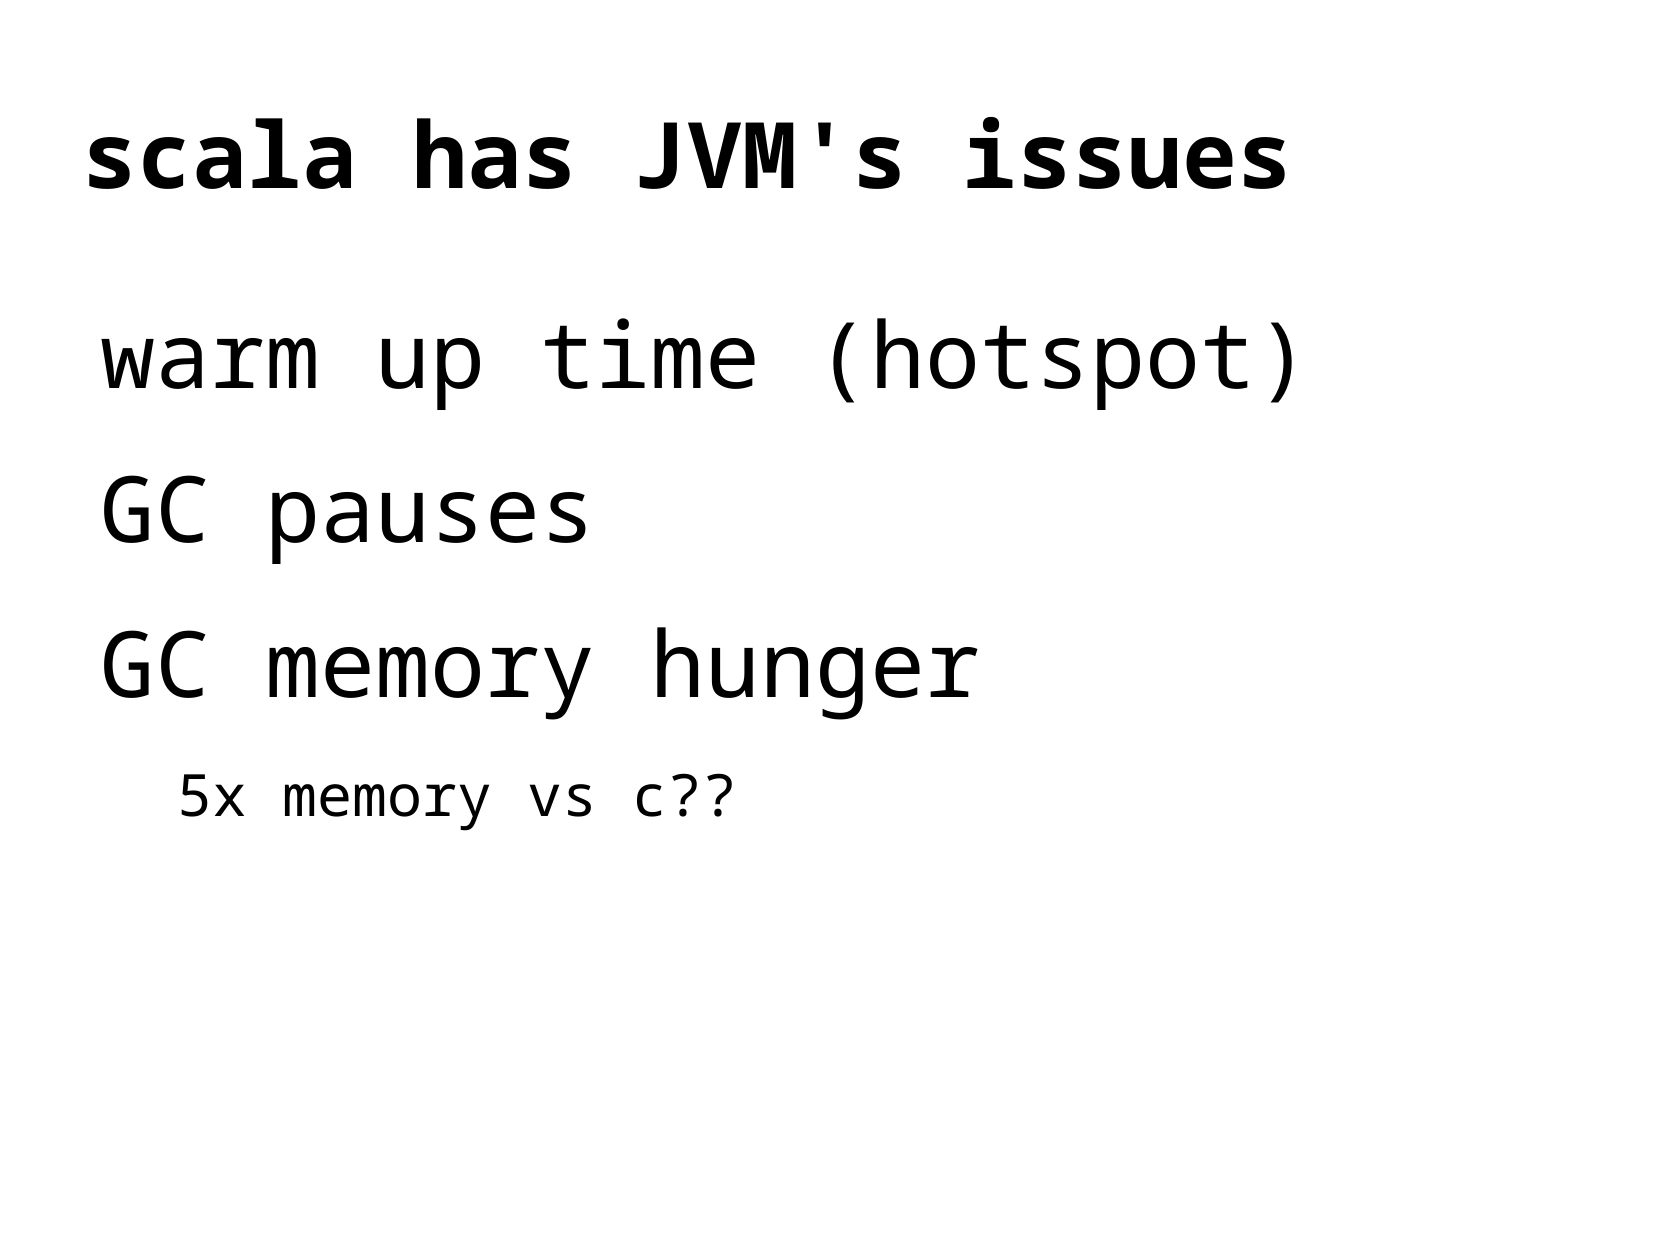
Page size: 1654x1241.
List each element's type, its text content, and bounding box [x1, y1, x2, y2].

list warm up time (hotspot) GC pauses GC memory hunger 5x memory vs c?? [82, 290, 1571, 1094]
title scala has JVM's issues [82, 49, 1571, 257]
